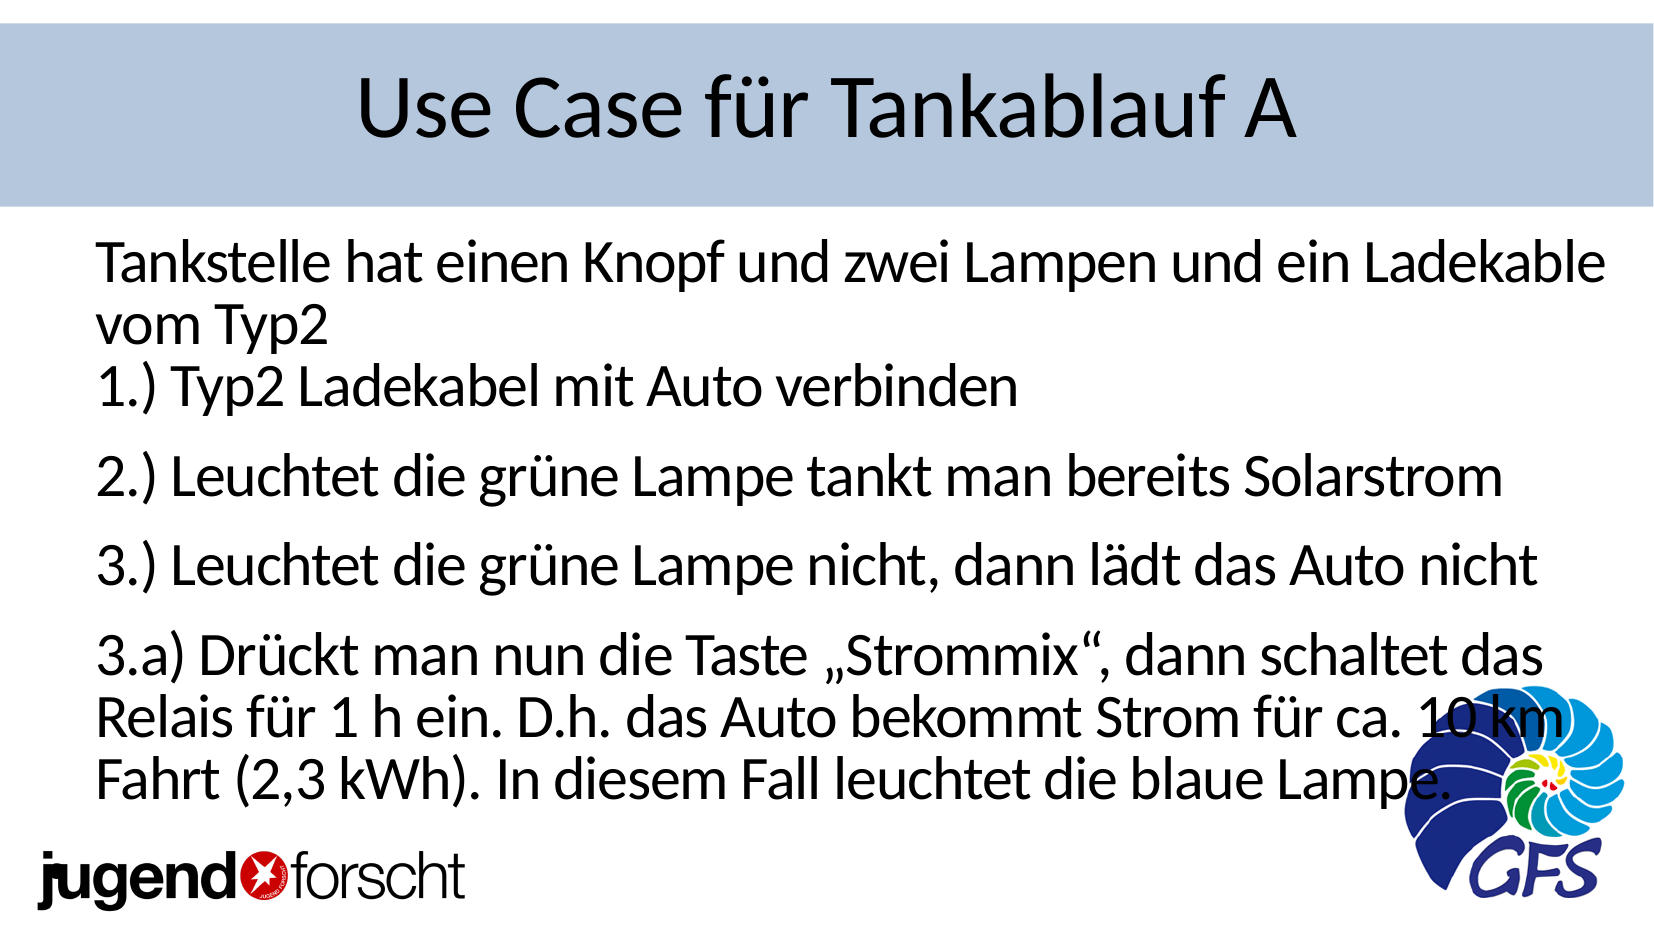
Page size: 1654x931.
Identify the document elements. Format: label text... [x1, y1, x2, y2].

list Tankstelle hat einen Knopf und zwei Lampen und ein Ladekable vom Typ2 1.) Typ2 Ladekabel mit Auto verbinden 2.) Leuchtet die grüne Lampe tankt man bereits Solarstrom 3.) Leuchtet die grüne Lampe nicht, dann lädt das Auto nicht 3.a) Drückt man nun die Taste „Strommix“, dann schaltet das Relais für 1 h ein. D.h. das Auto bekommt Strom für ca. 10 km Fahrt (2,3 kWh). In diesem Fall leuchtet die blaue Lampe. [29, 236, 1625, 827]
title Use Case für Tankablauf A [0, 23, 1654, 207]
picture [1387, 679, 1643, 916]
picture [29, 846, 473, 916]
